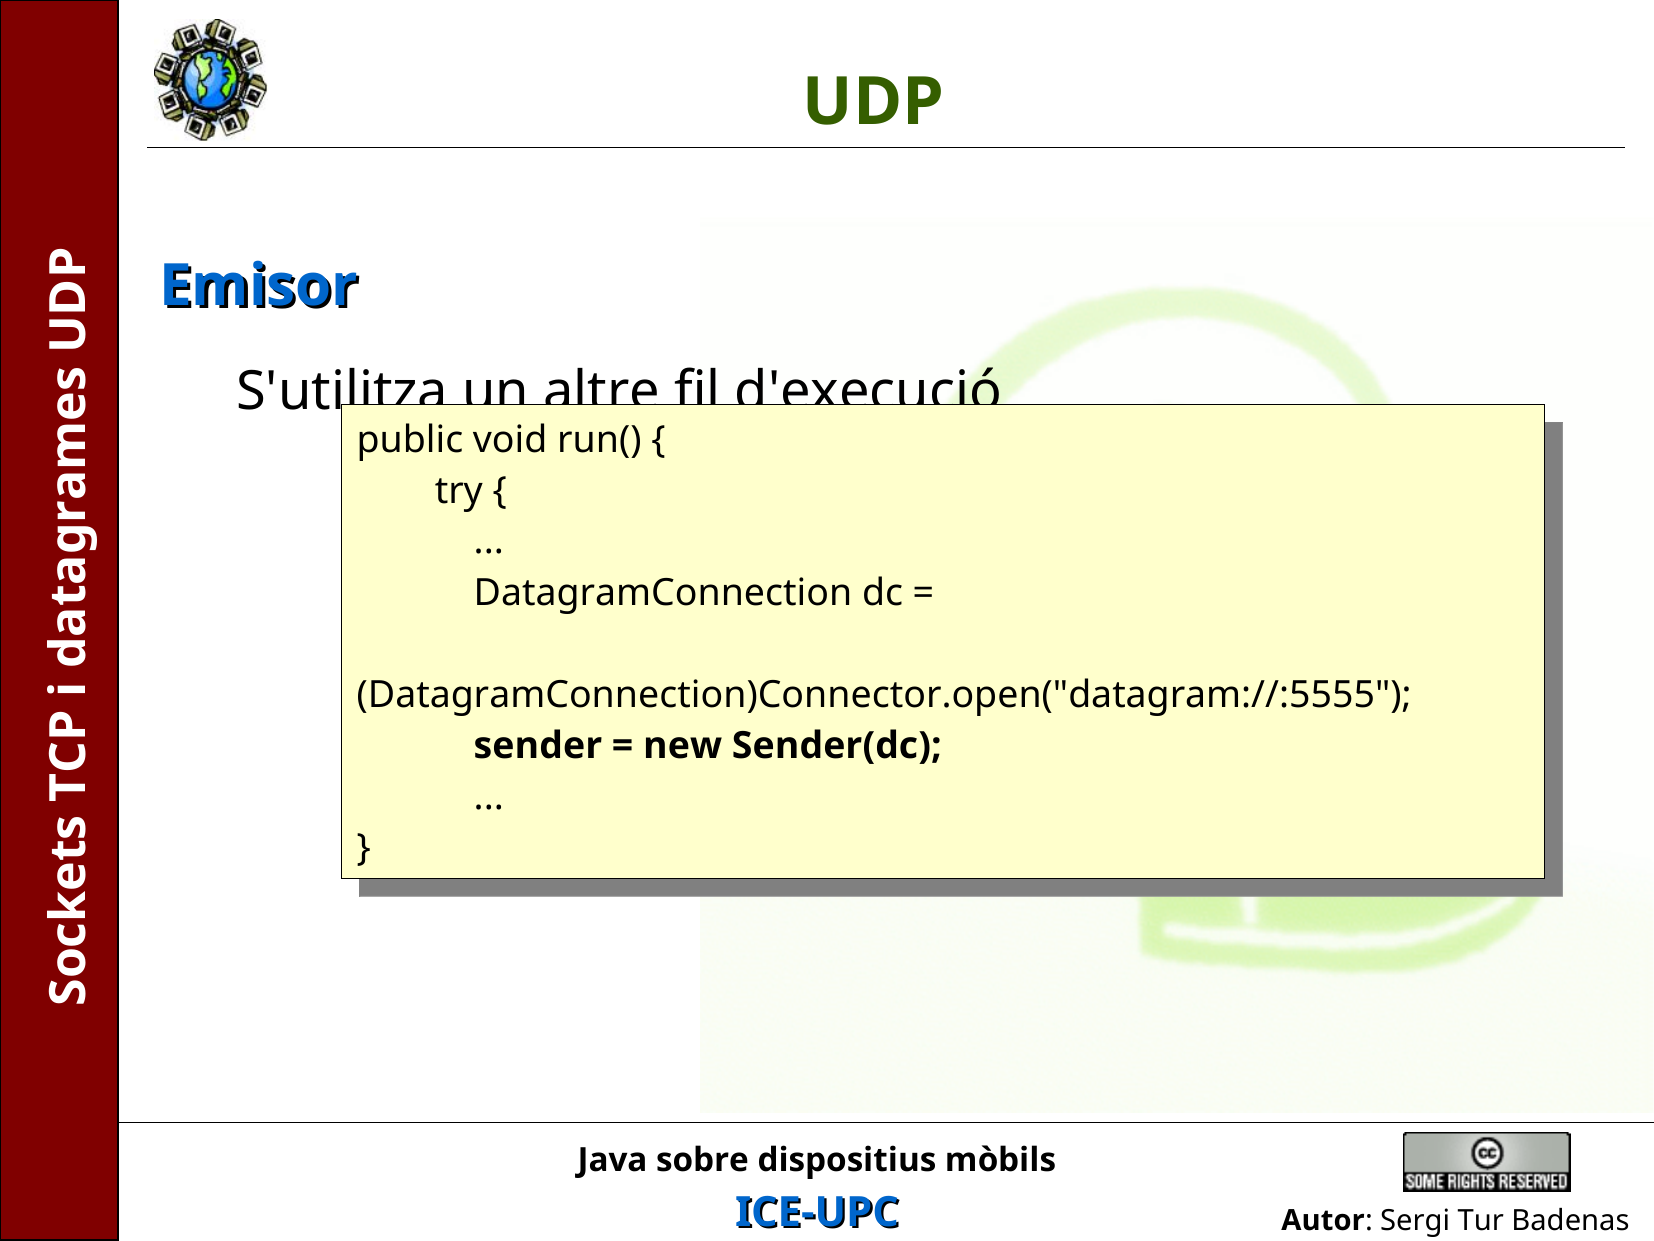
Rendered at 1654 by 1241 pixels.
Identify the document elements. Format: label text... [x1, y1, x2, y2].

picture [1403, 1132, 1571, 1192]
text_box public void run() { try { ... DatagramConnection dc = (DatagramConnection)Connector.open("datagram://:5555"); sender = new Sender(dc); ... } [341, 404, 1545, 720]
list Emisor S'utilitza un altre fil d'execució [141, 242, 1630, 1078]
title UDP [129, 56, 1619, 141]
picture [700, 217, 1654, 1113]
picture [154, 19, 268, 56]
